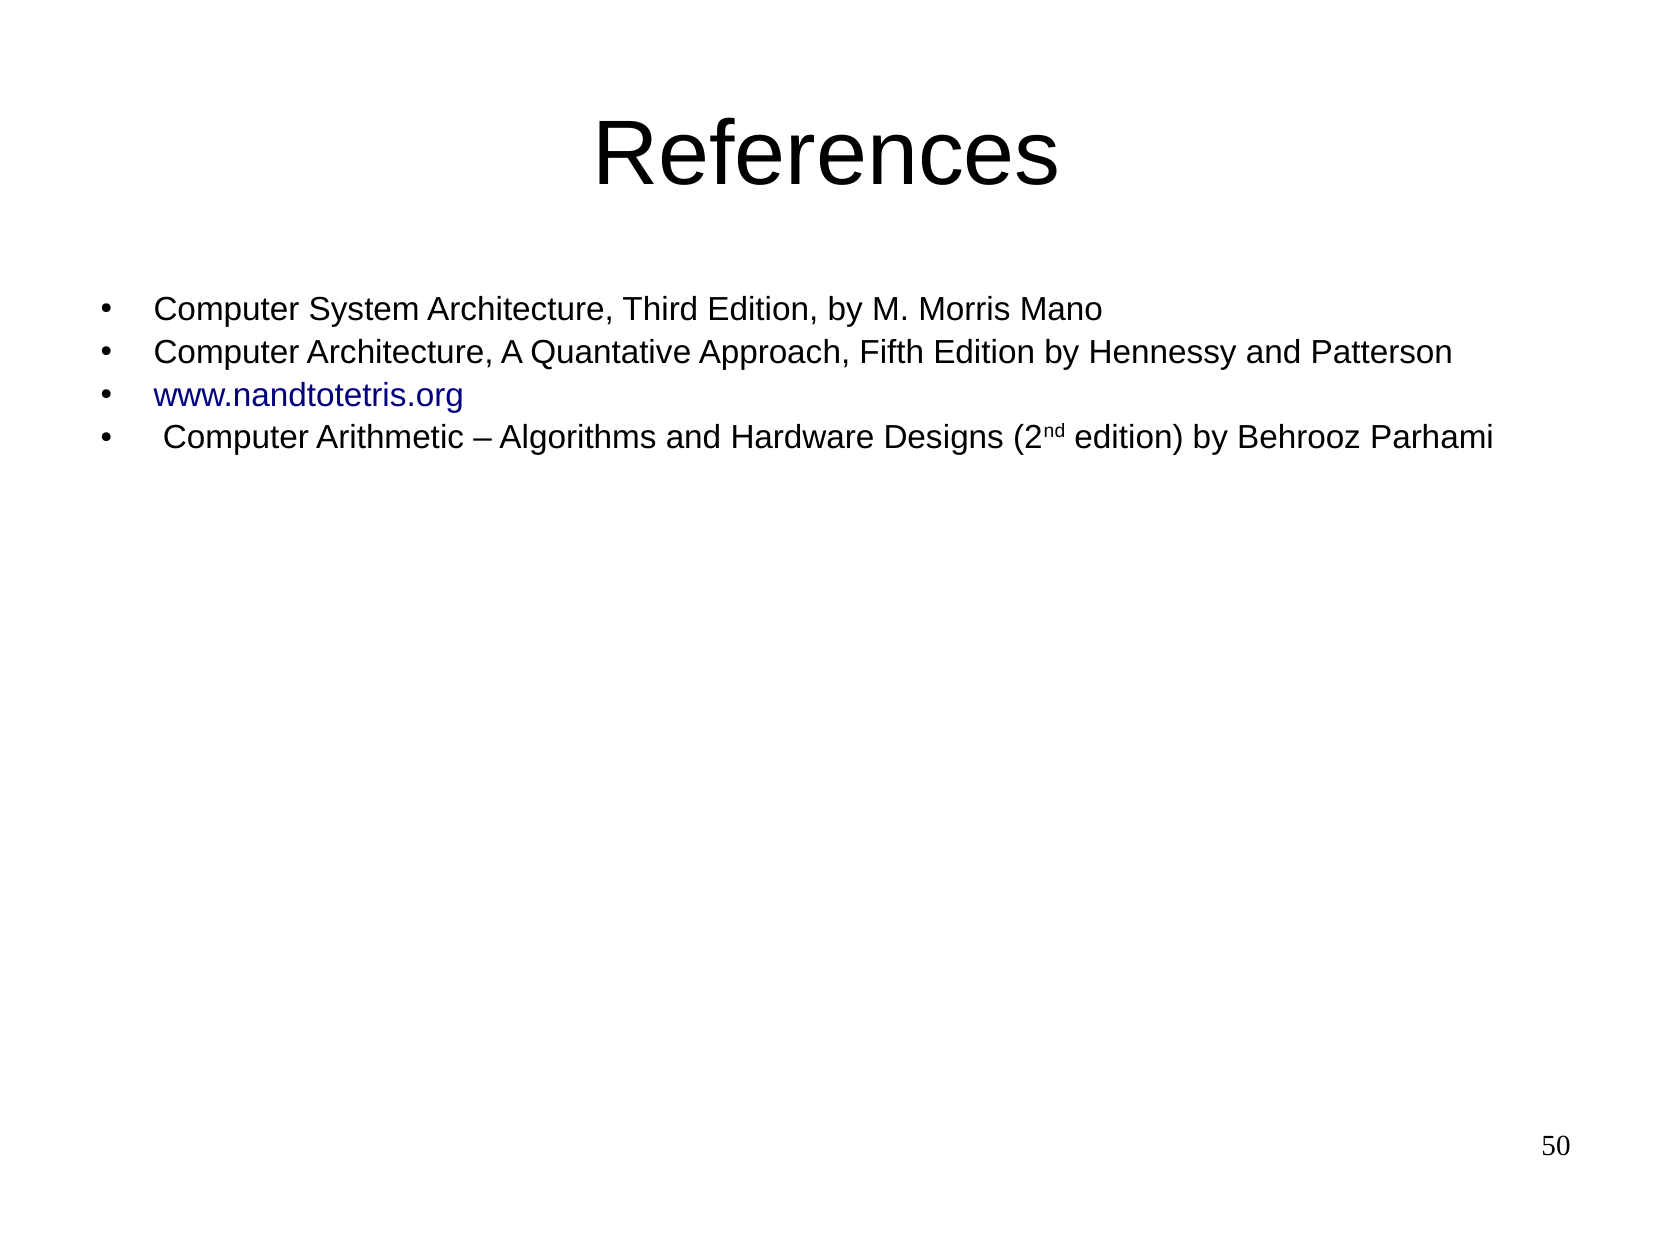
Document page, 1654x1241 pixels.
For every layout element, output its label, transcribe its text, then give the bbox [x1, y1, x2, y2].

title References [82, 49, 1571, 257]
list Computer System Architecture, Third Edition, by M. Morris Mano Computer Architecture, A Quantative Approach, Fifth Edition by Hennessy and Patterson www.nandtotetris.org Computer Arithmetic – Algorithms and Hardware Designs (2nd edition) by Behrooz Parhami [82, 290, 1571, 1010]
